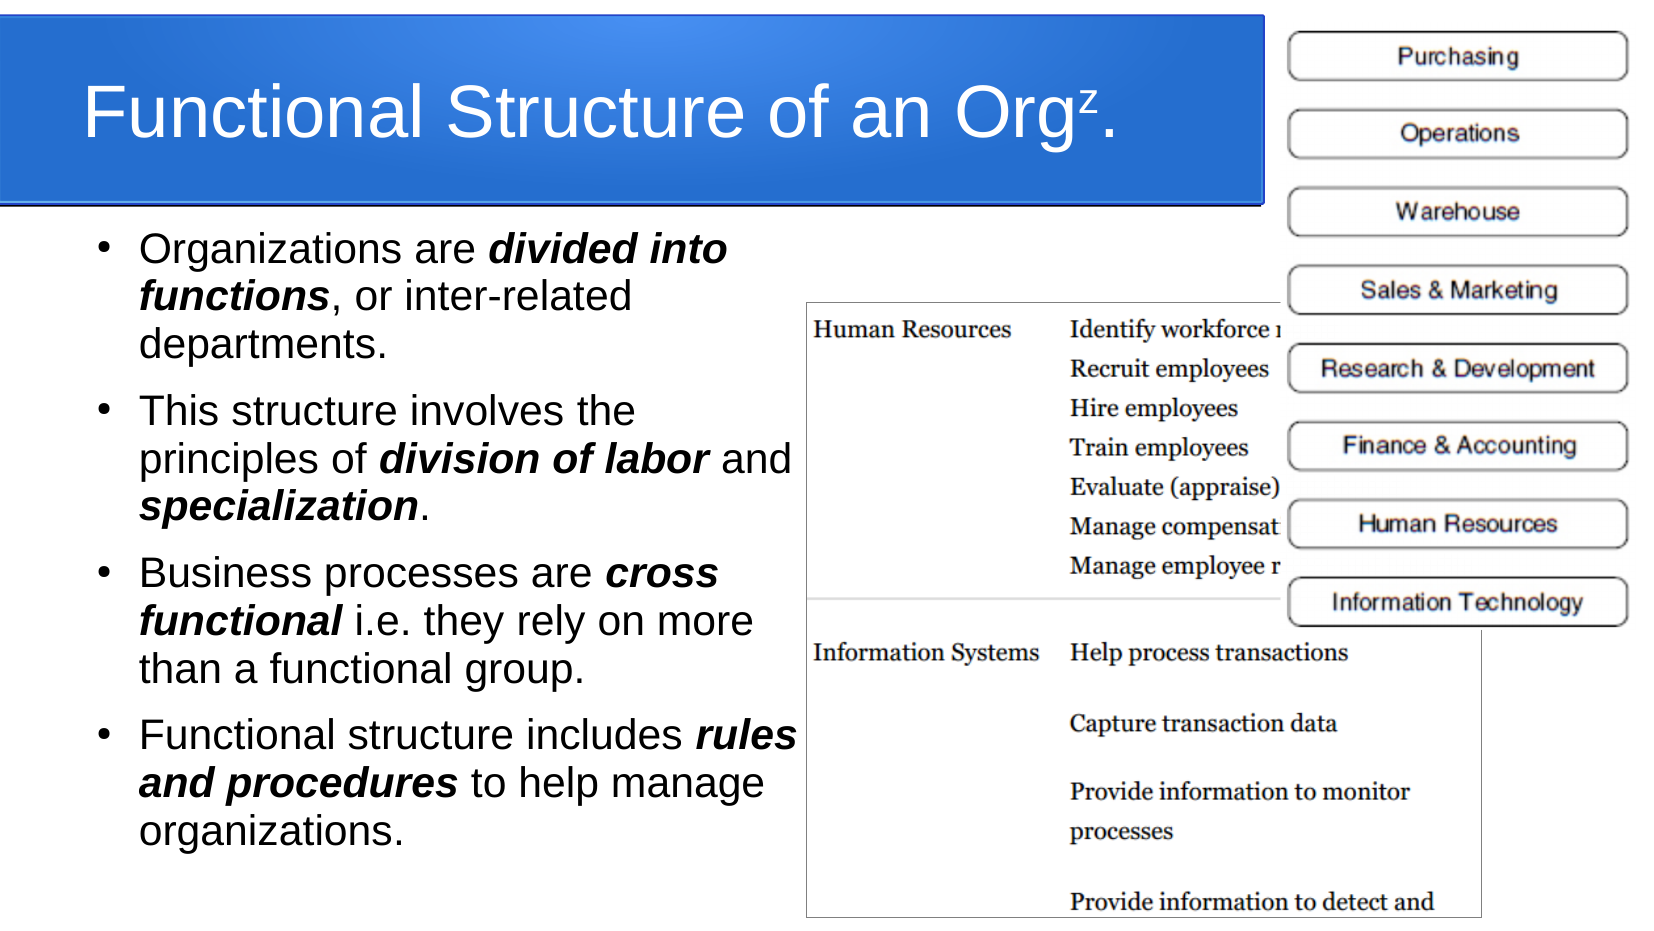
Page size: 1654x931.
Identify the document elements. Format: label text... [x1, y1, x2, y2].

list Organizations are divided into functions, or inter-related departments. This structure involves the principles of division of labor and specialization. Business processes are cross functional i.e. they rely on more than a functional group. Functional structure includes rules and procedures to help manage organizations. [82, 224, 809, 856]
picture [806, 22, 1636, 918]
title Functional Structure of an Orgz. [82, 35, 1235, 189]
